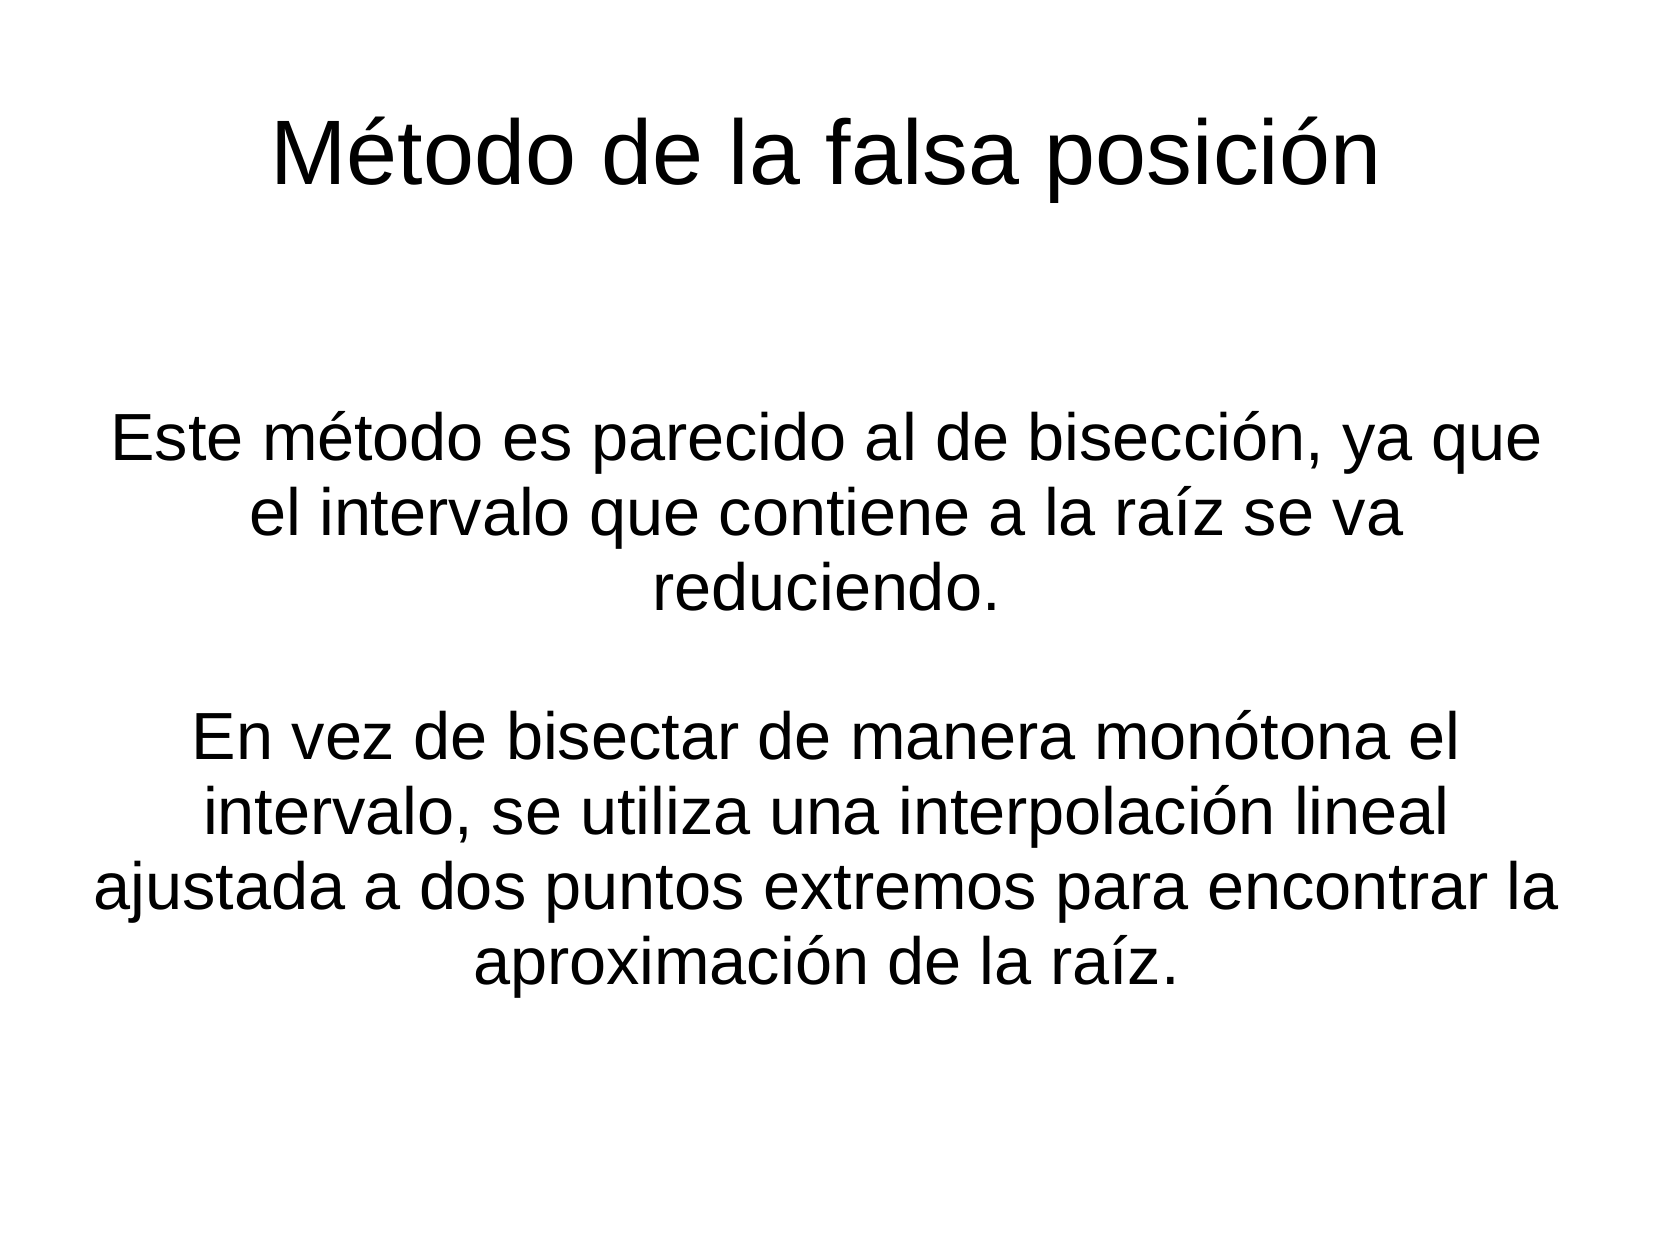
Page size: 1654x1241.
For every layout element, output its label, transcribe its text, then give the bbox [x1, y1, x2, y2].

subtitle Este método es parecido al de bisección, ya que el intervalo que contiene a la raíz se va reduciendo. En vez de bisectar de manera monótona el intervalo, se utiliza una interpolación lineal ajustada a dos puntos extremos para encontrar la aproximación de la raíz. [82, 297, 1571, 1102]
title Método de la falsa posición [82, 56, 1571, 250]
